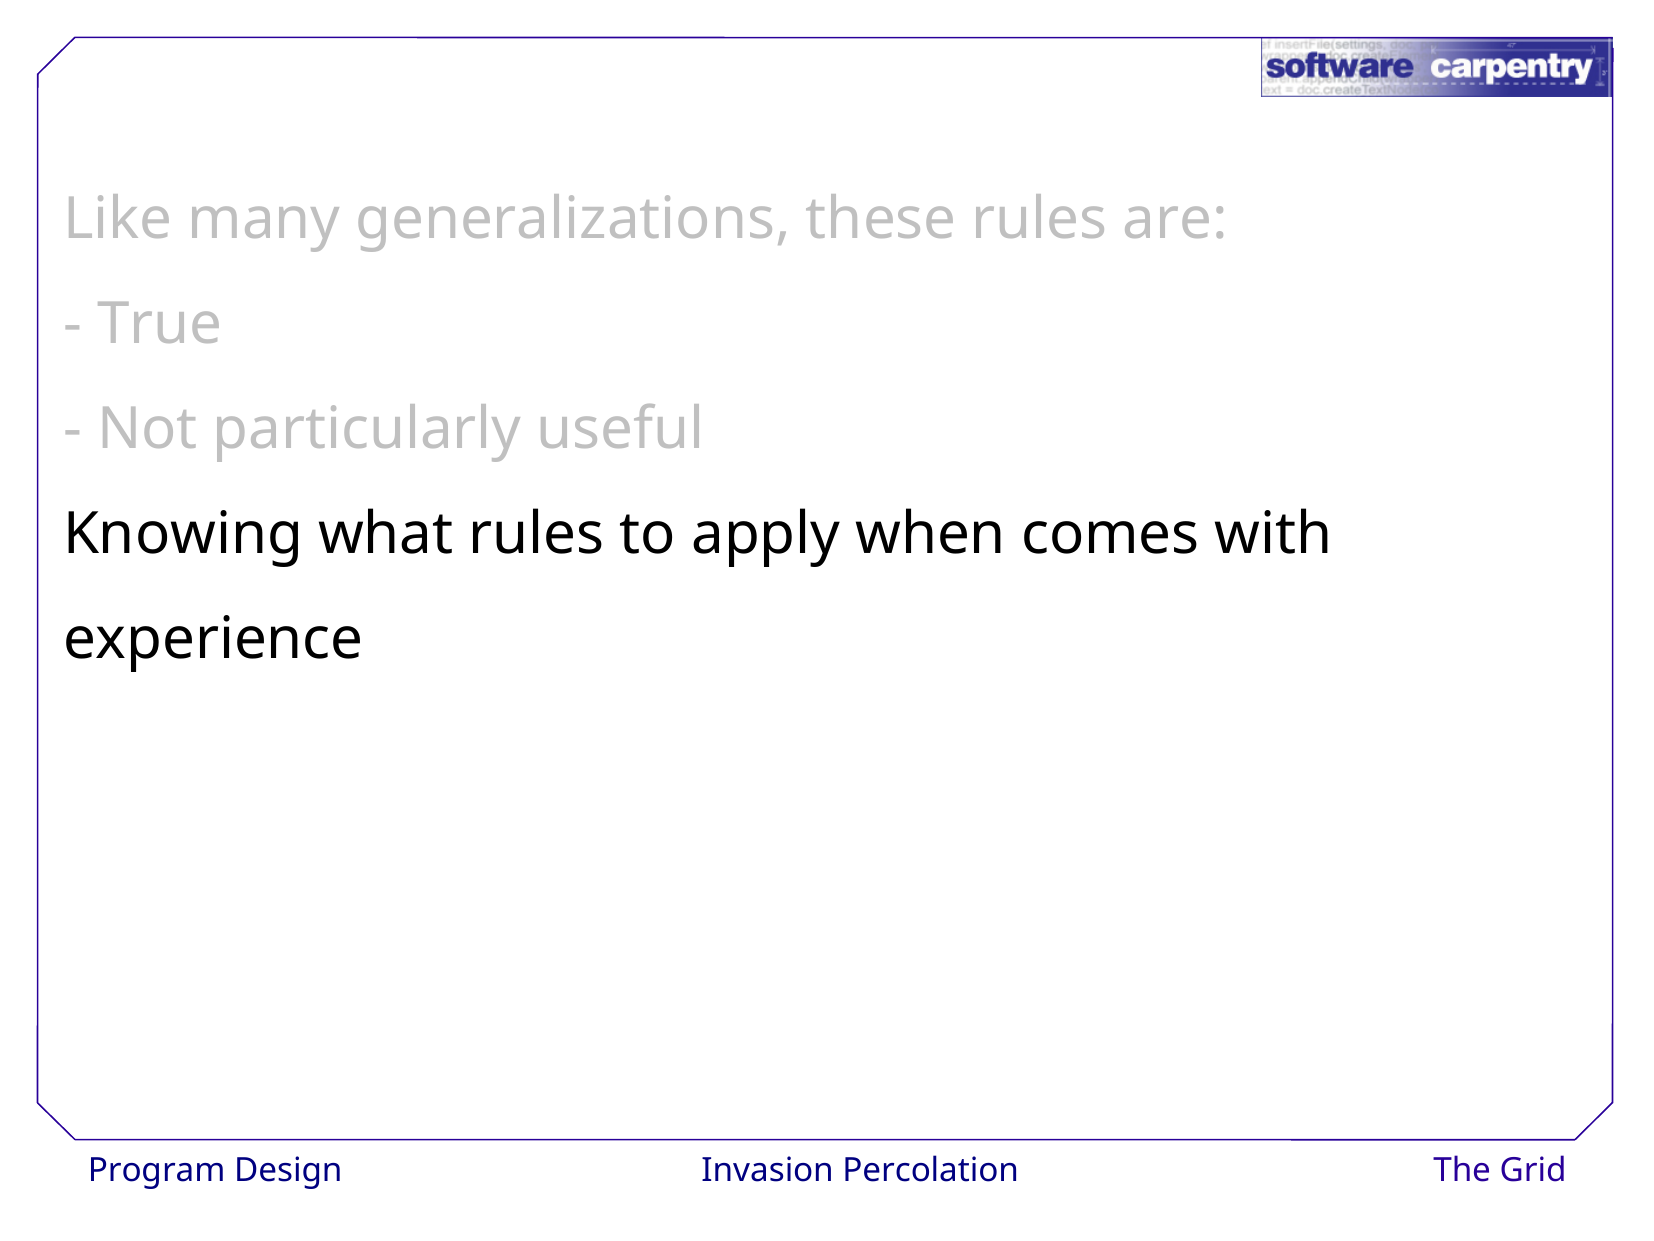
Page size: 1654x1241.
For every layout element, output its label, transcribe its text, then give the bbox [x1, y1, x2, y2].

text_box Like many generalizations, these rules are: - True - Not particularly useful Knowing what rules to apply when comes with experience [48, 138, 1498, 679]
picture [1261, 39, 1613, 97]
